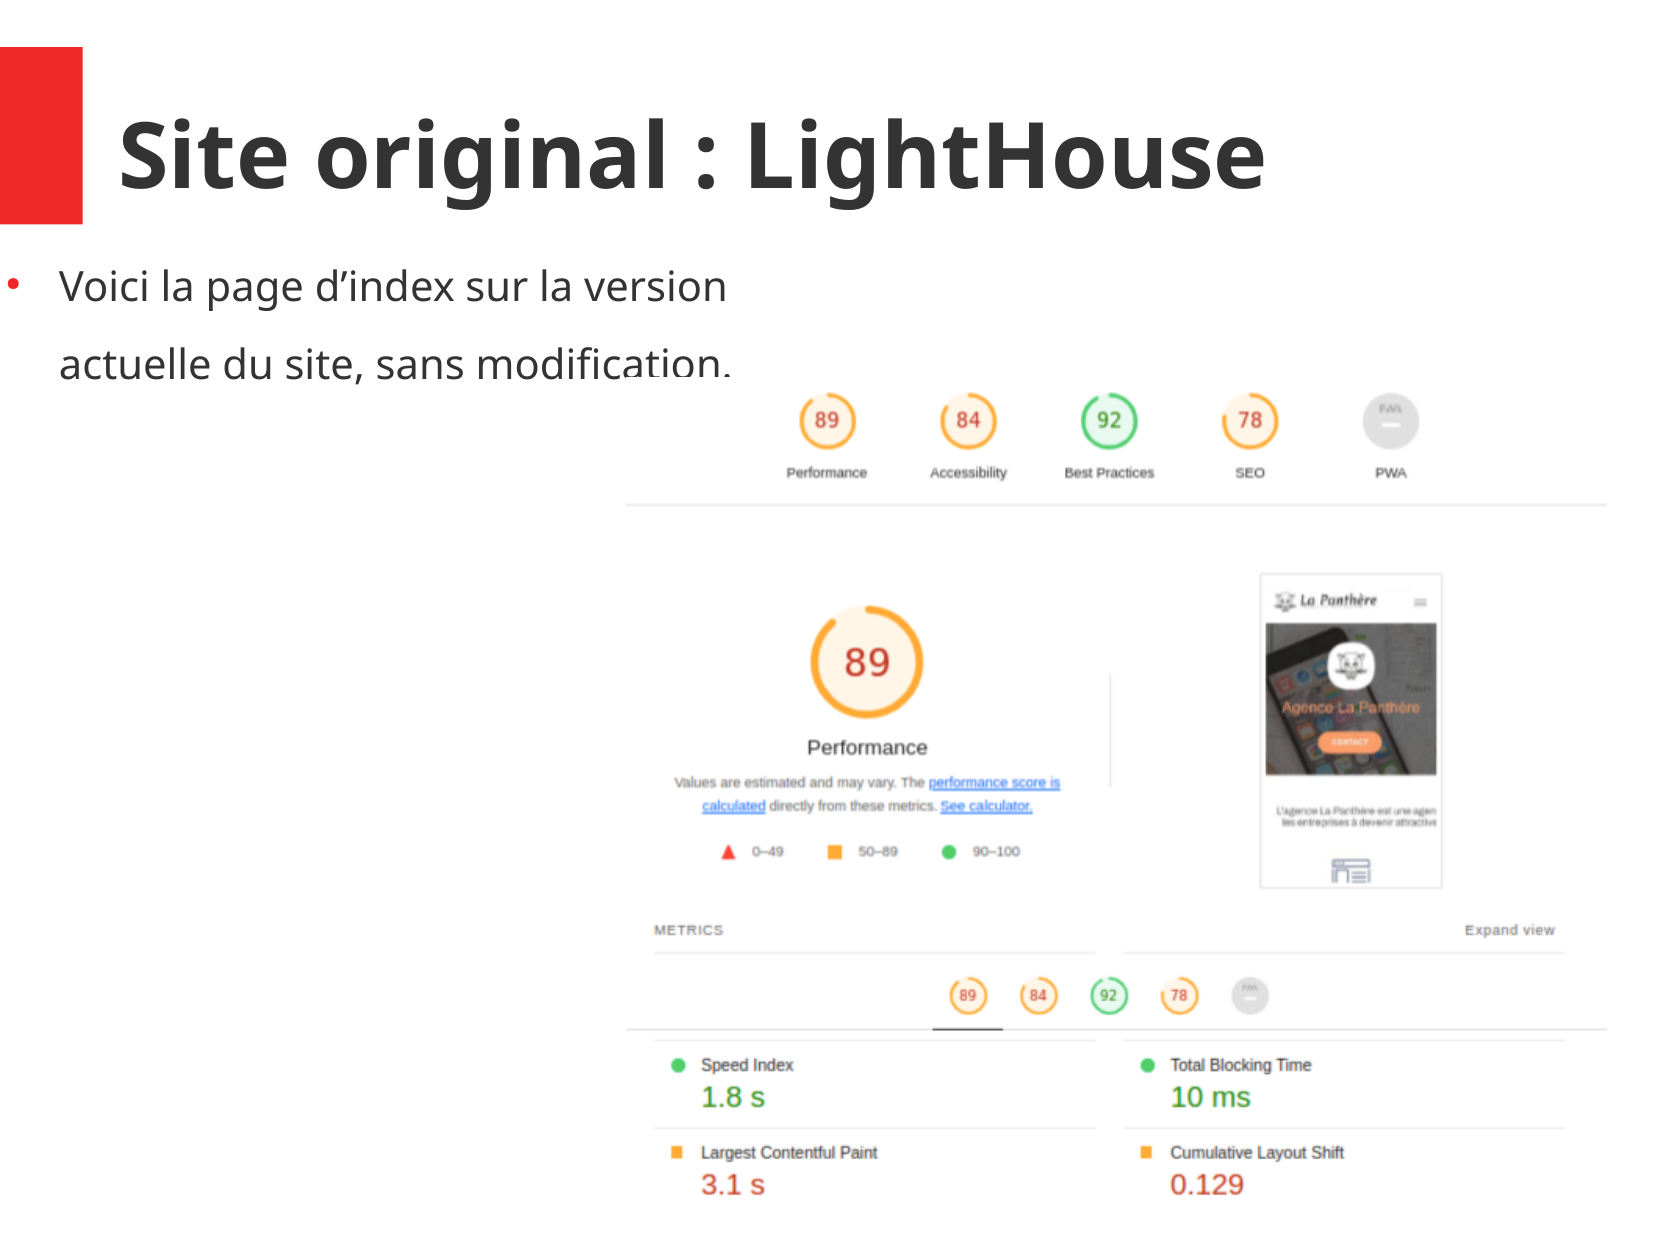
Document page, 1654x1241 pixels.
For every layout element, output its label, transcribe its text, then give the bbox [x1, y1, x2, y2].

picture [626, 377, 1607, 1207]
title Site original : LightHouse [118, 49, 1571, 257]
list Voici la page d’index sur la version actuelle du site, sans modification. [0, 256, 1406, 976]
